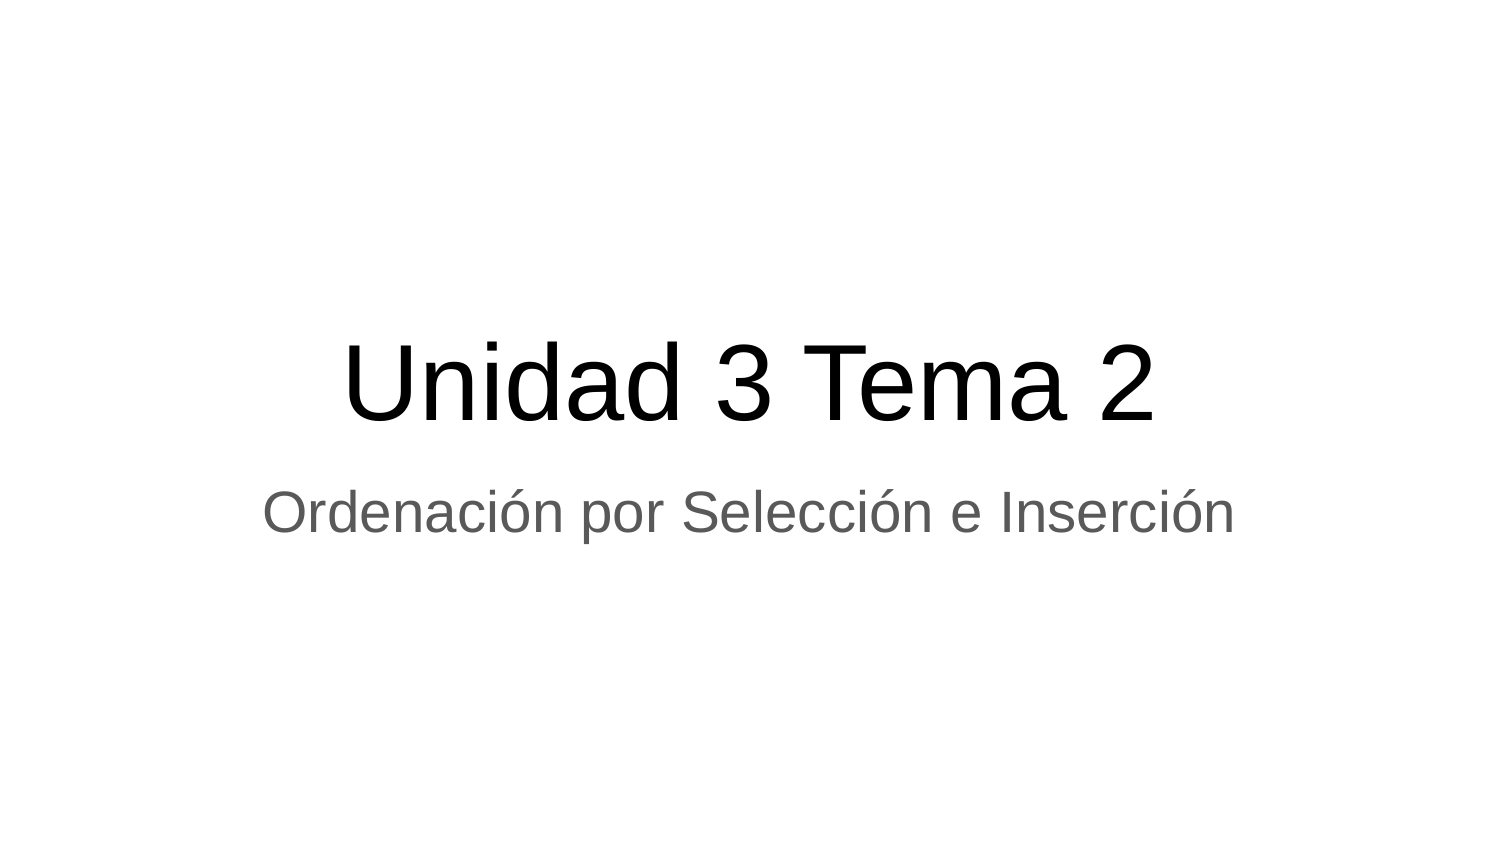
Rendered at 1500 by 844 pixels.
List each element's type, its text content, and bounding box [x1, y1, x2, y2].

subtitle Ordenación por Selección e Inserción [51, 464, 1449, 595]
title Unidad 3 Tema 2 [51, 122, 1449, 459]
